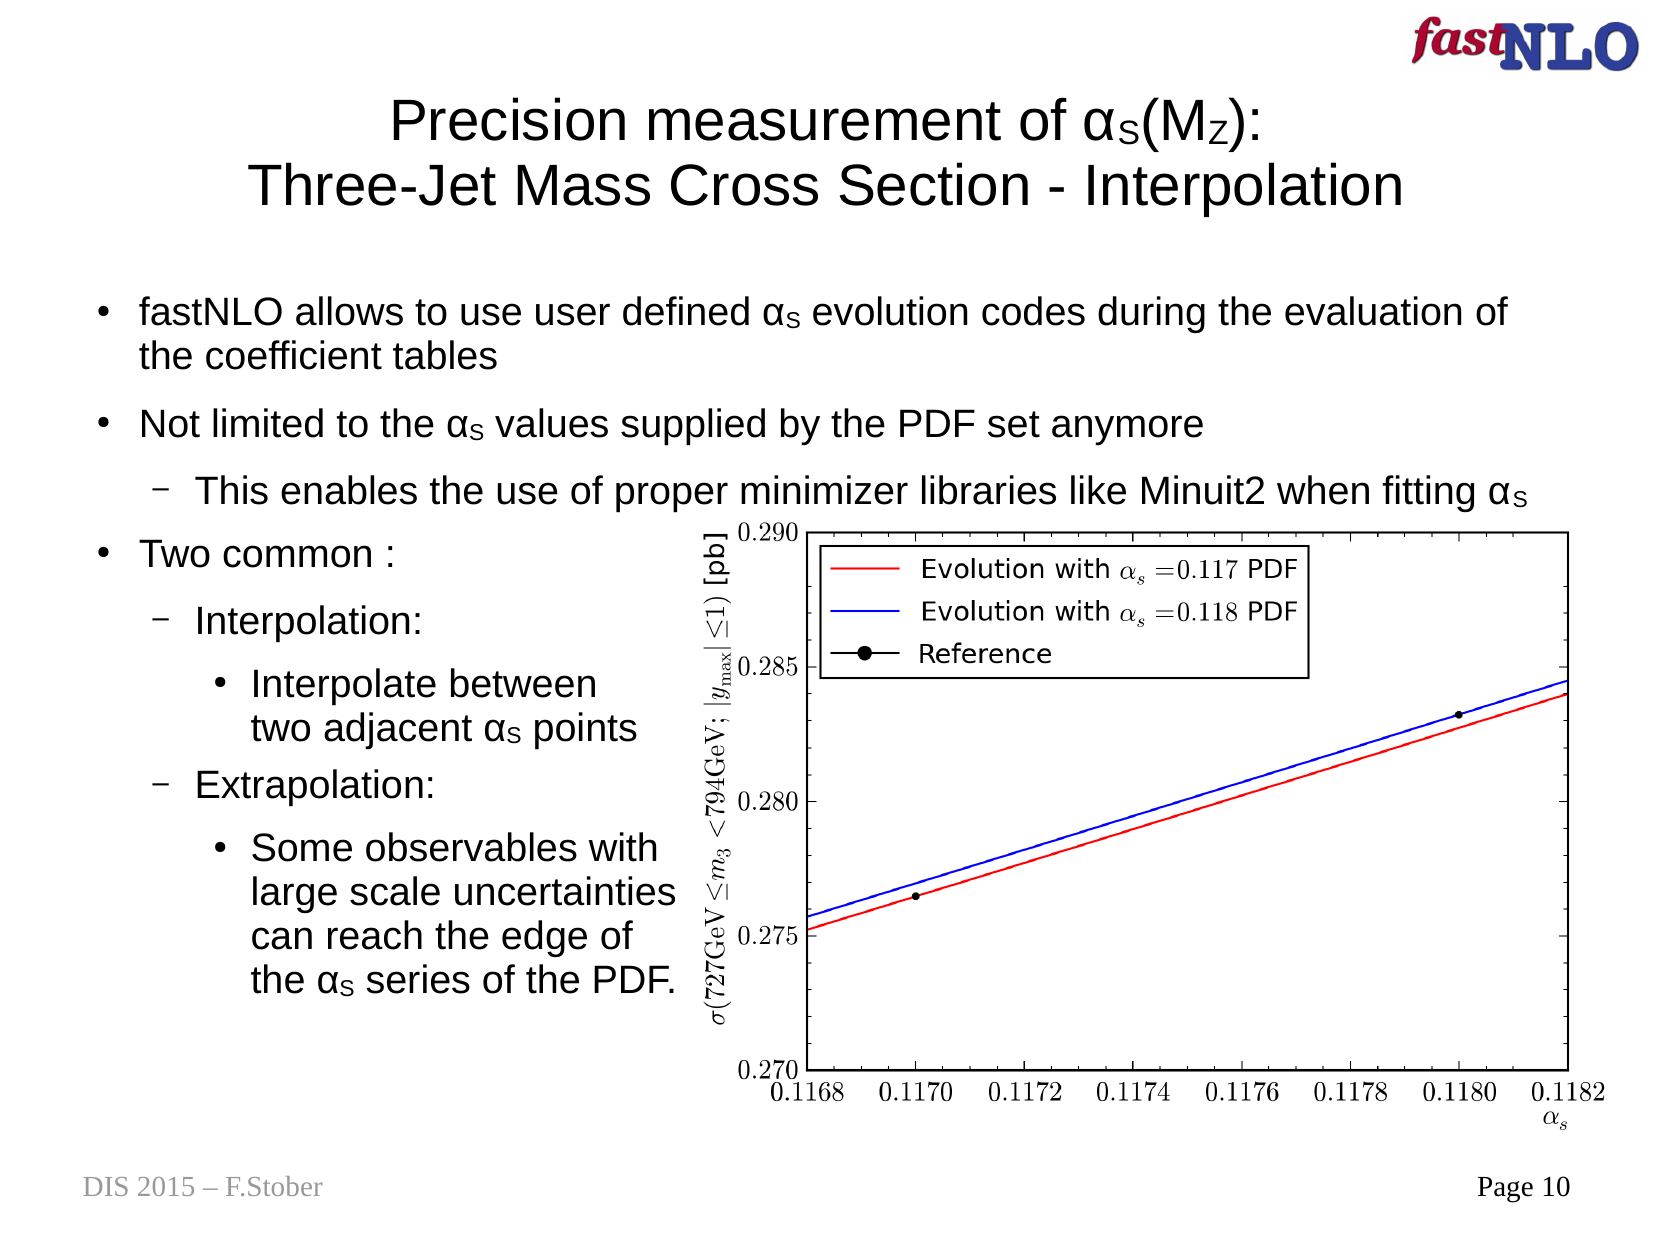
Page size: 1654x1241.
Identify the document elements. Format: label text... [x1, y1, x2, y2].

picture [664, 499, 1615, 1171]
picture [1404, 12, 1644, 72]
title Precision measurement of αS(MZ): Three-Jet Mass Cross Section - Interpolation [82, 49, 1571, 257]
list fastNLO allows to use user defined αS evolution codes during the evaluation of the coefficient tables Not limited to the αS values supplied by the PDF set anymore This enables the use of proper minimizer libraries like Minuit2 when fitting αS Two common : Interpolation: Interpolate between two adjacent αS points Extrapolation: Some observables with large scale uncertainties can reach the edge of the αS series of the PDF. [82, 290, 1571, 1010]
